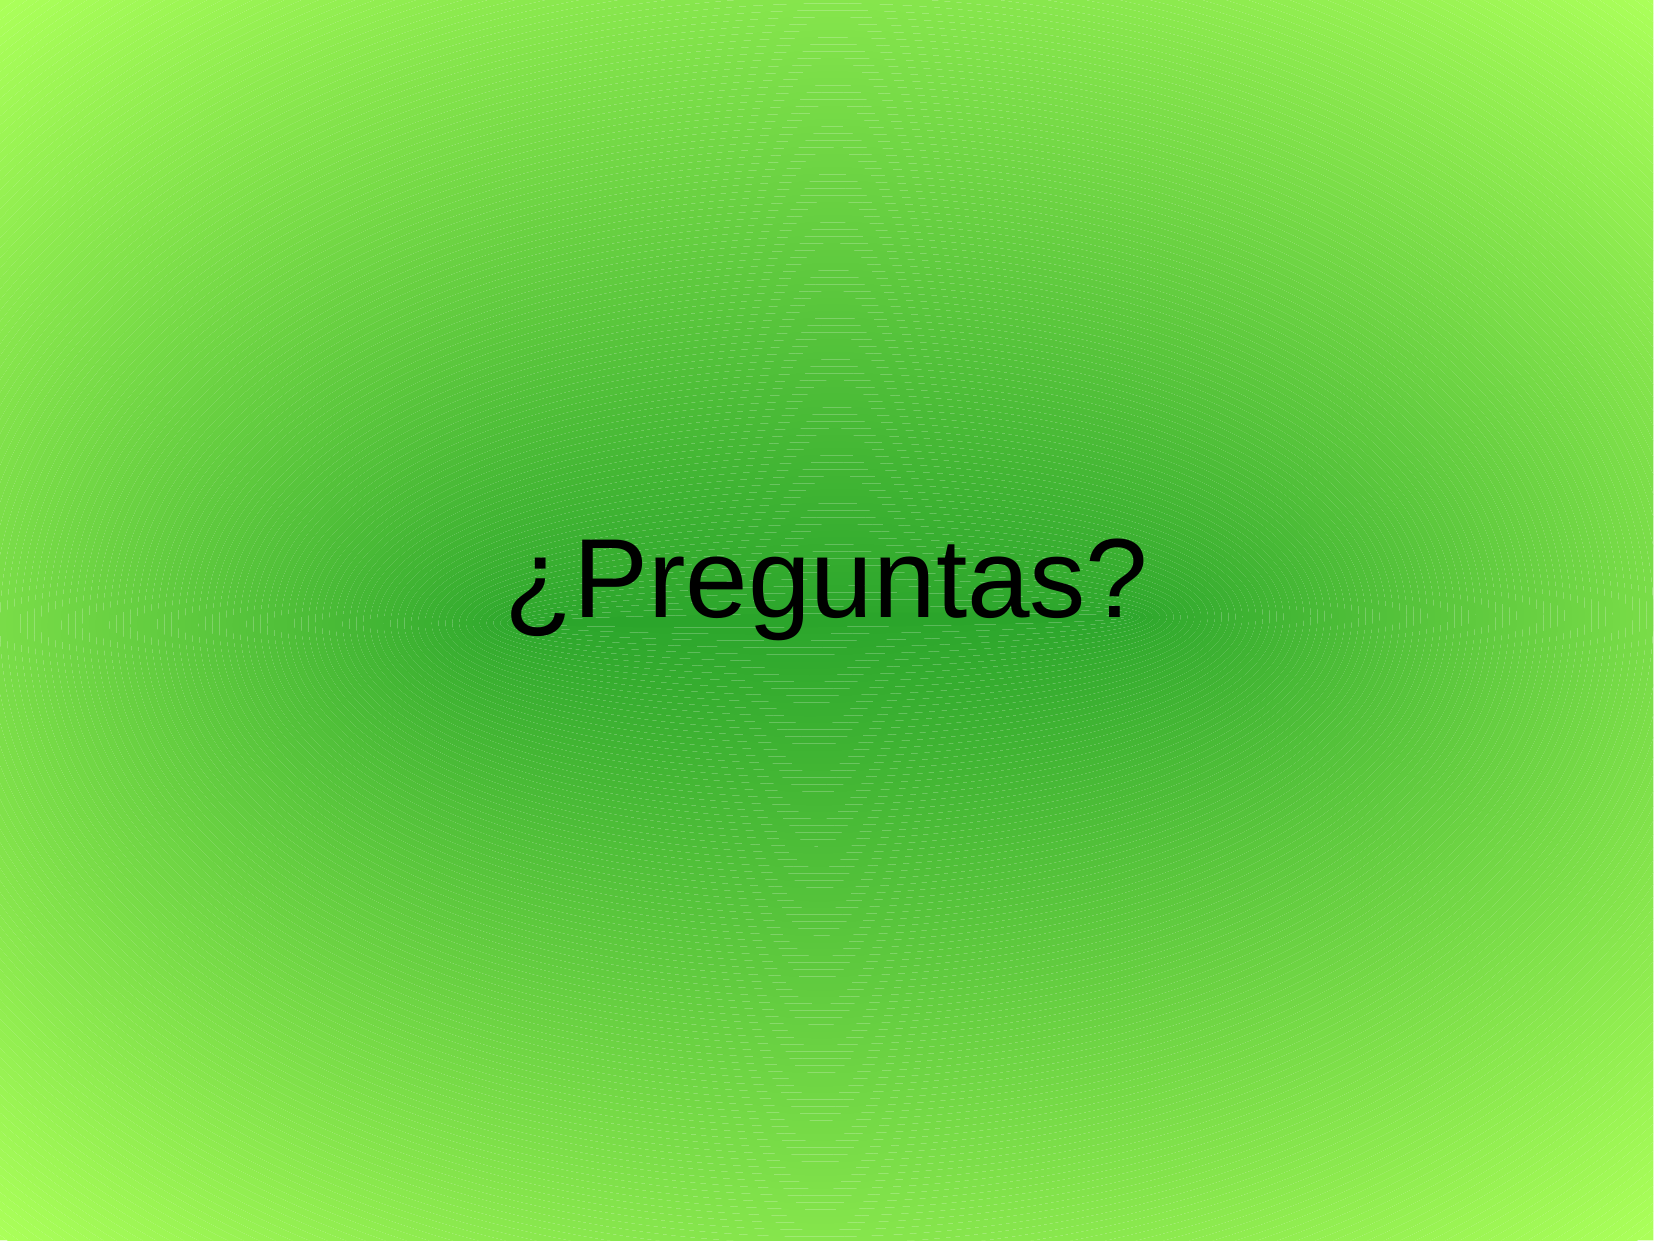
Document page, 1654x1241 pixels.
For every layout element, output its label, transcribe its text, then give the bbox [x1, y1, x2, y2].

subtitle ¿Preguntas? [82, 49, 1571, 1109]
